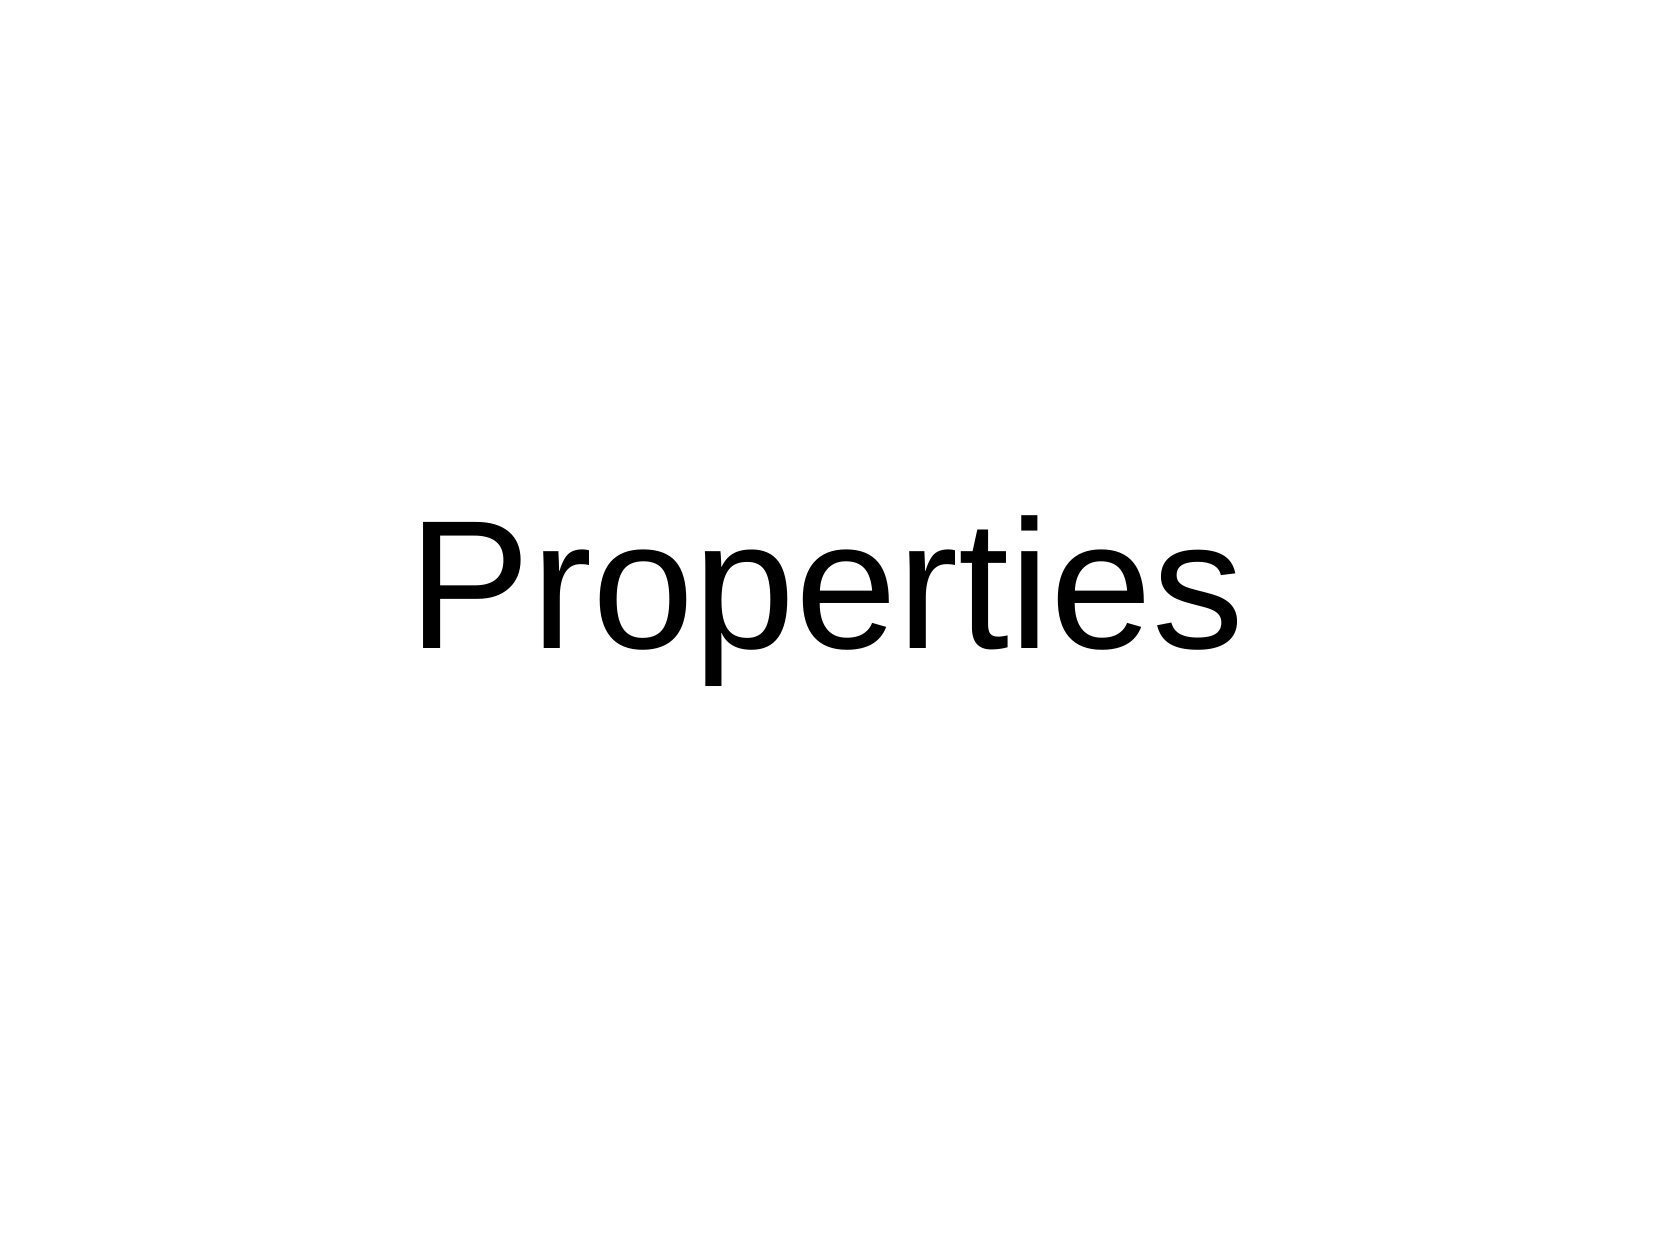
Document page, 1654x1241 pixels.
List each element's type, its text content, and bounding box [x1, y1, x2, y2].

subtitle Properties [82, 105, 1571, 1066]
